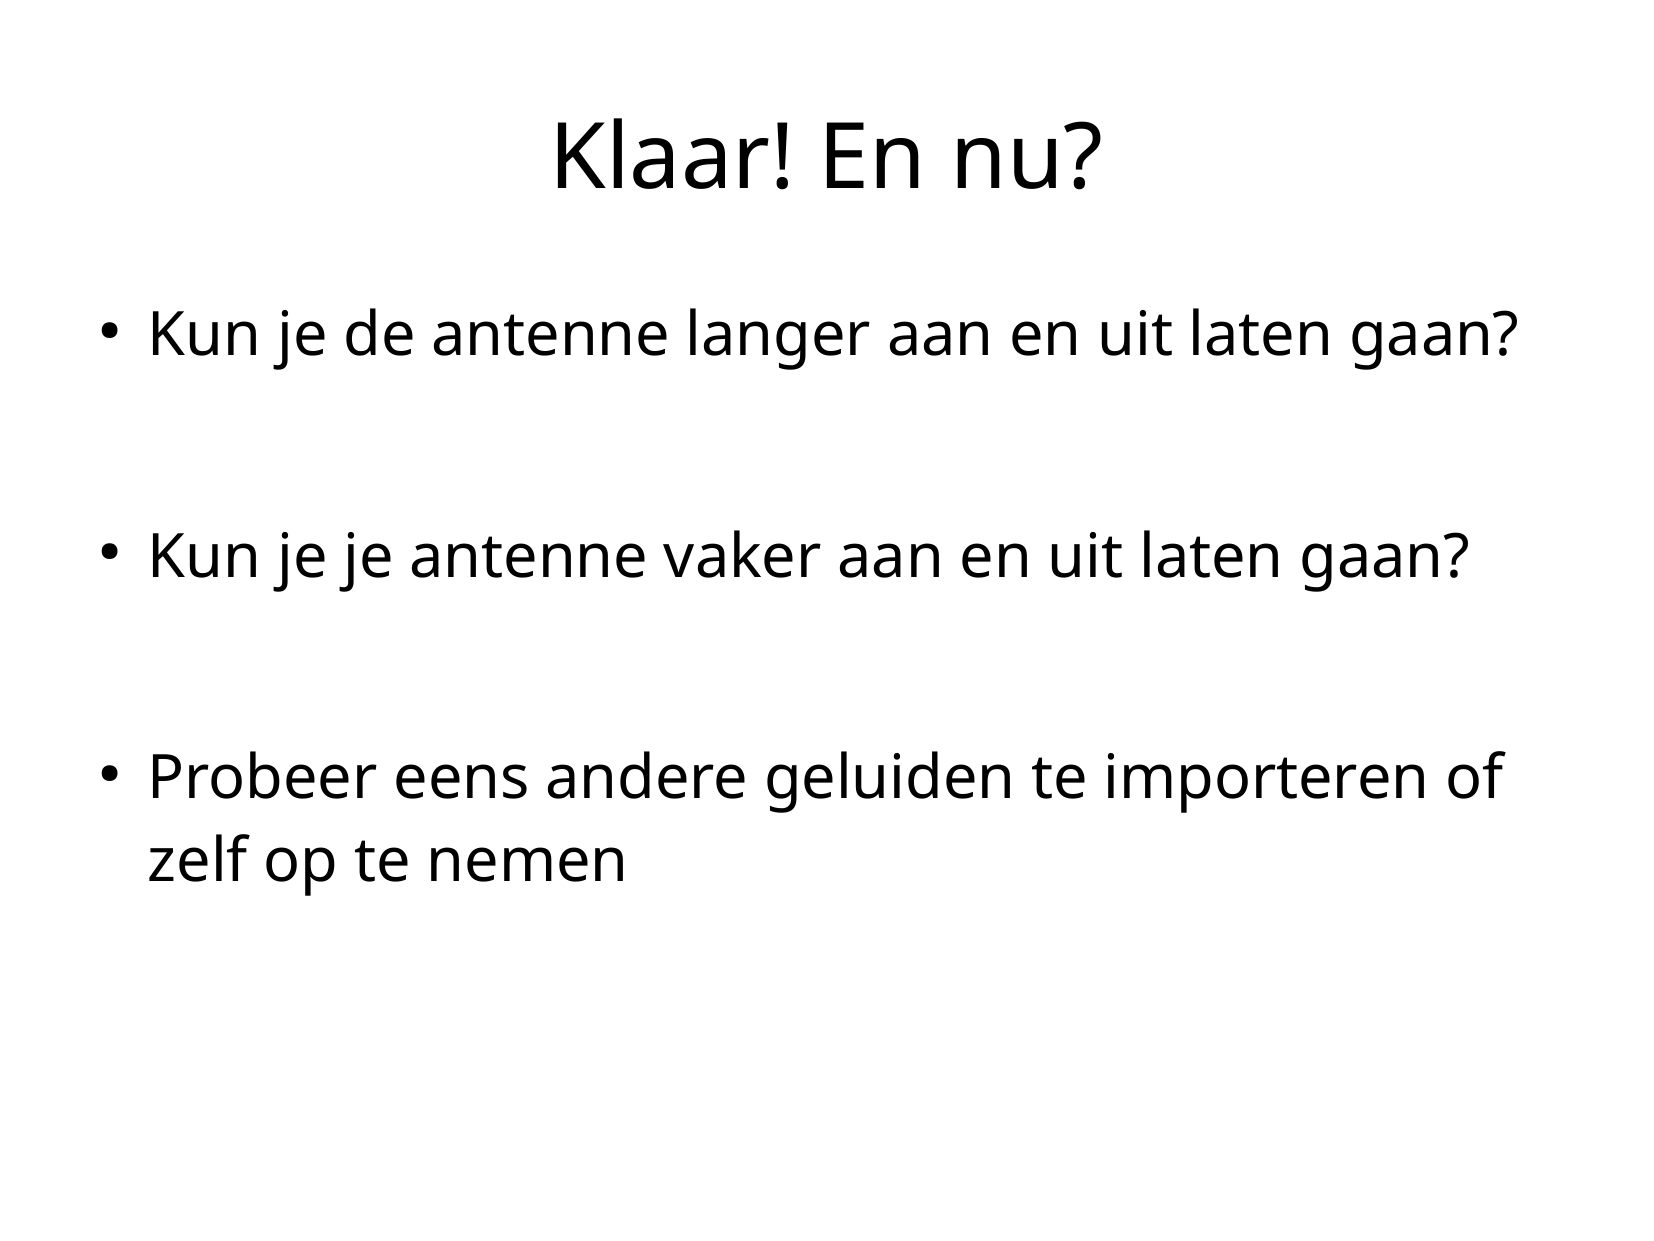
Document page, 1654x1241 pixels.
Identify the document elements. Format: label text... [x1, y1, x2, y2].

title Klaar! En nu? [82, 49, 1571, 257]
list Kun je de antenne langer aan en uit laten gaan? Kun je je antenne vaker aan en uit laten gaan? Probeer eens andere geluiden te importeren of zelf op te nemen [82, 290, 1571, 1010]
